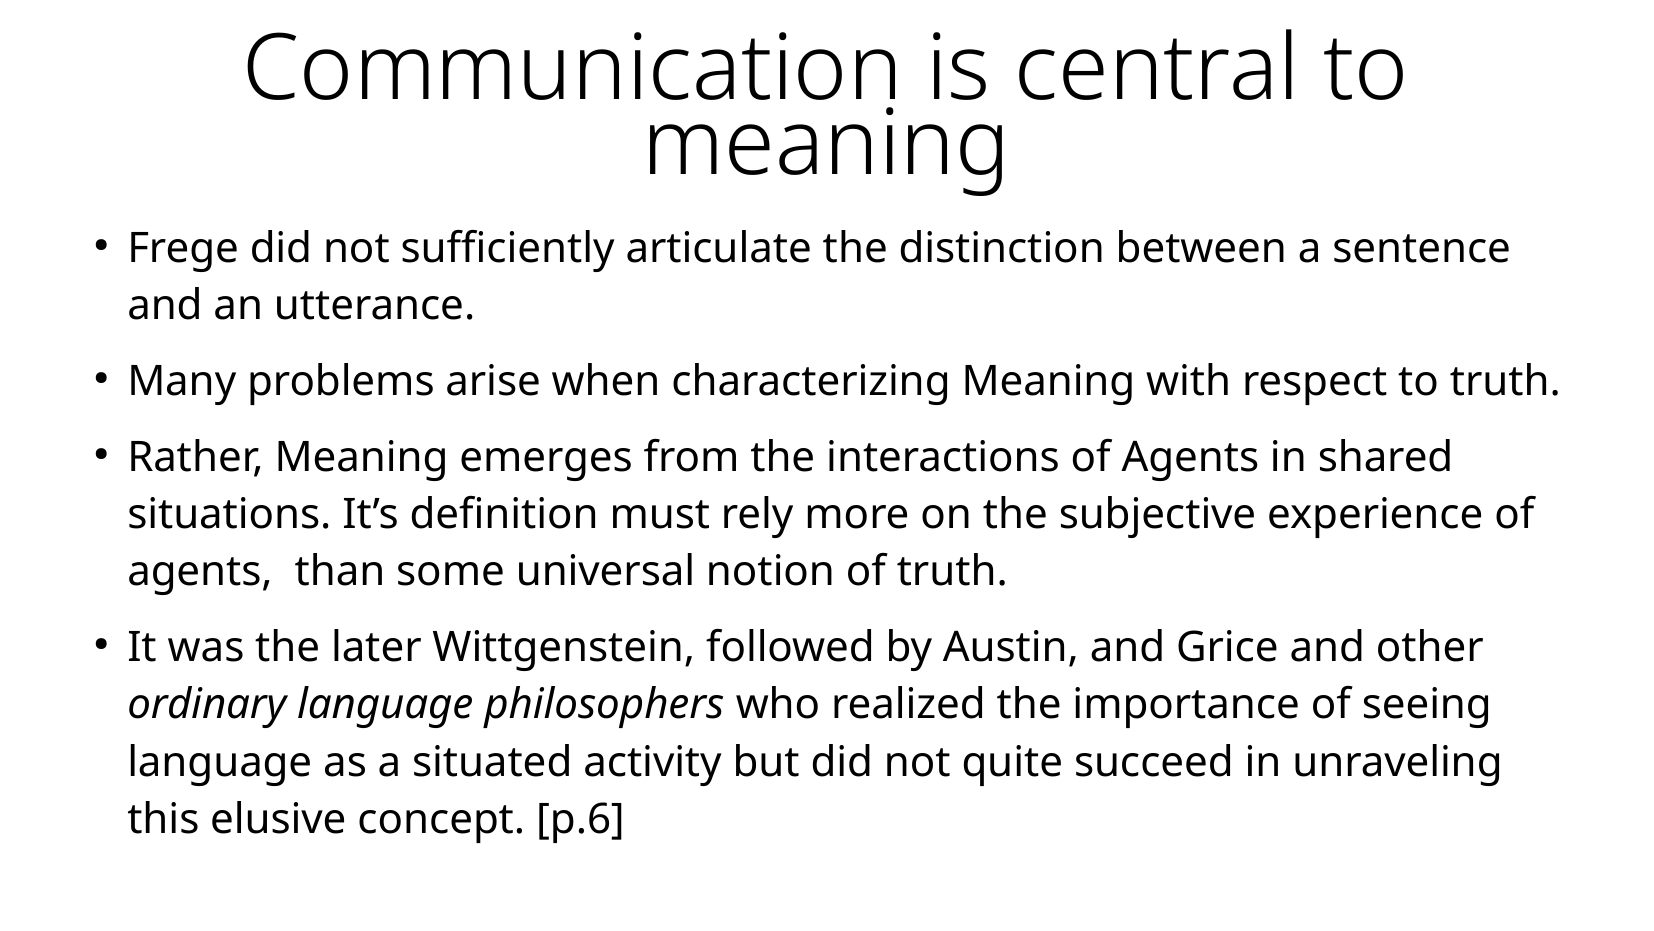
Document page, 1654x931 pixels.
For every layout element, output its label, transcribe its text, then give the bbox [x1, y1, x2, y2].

list Frege did not sufficiently articulate the distinction between a sentence and an utterance. Many problems arise when characterizing Meaning with respect to truth. Rather, Meaning emerges from the interactions of Agents in shared situations. It’s definition must rely more on the subjective experience of agents, than some universal notion of truth. It was the later Wittgenstein, followed by Austin, and Grice and other ordinary language philosophers who realized the importance of seeing language as a situated activity but did not quite succeed in unraveling this elusive concept. [p.6] [82, 217, 1571, 901]
title Communication is central to meaning [82, 37, 1571, 193]
